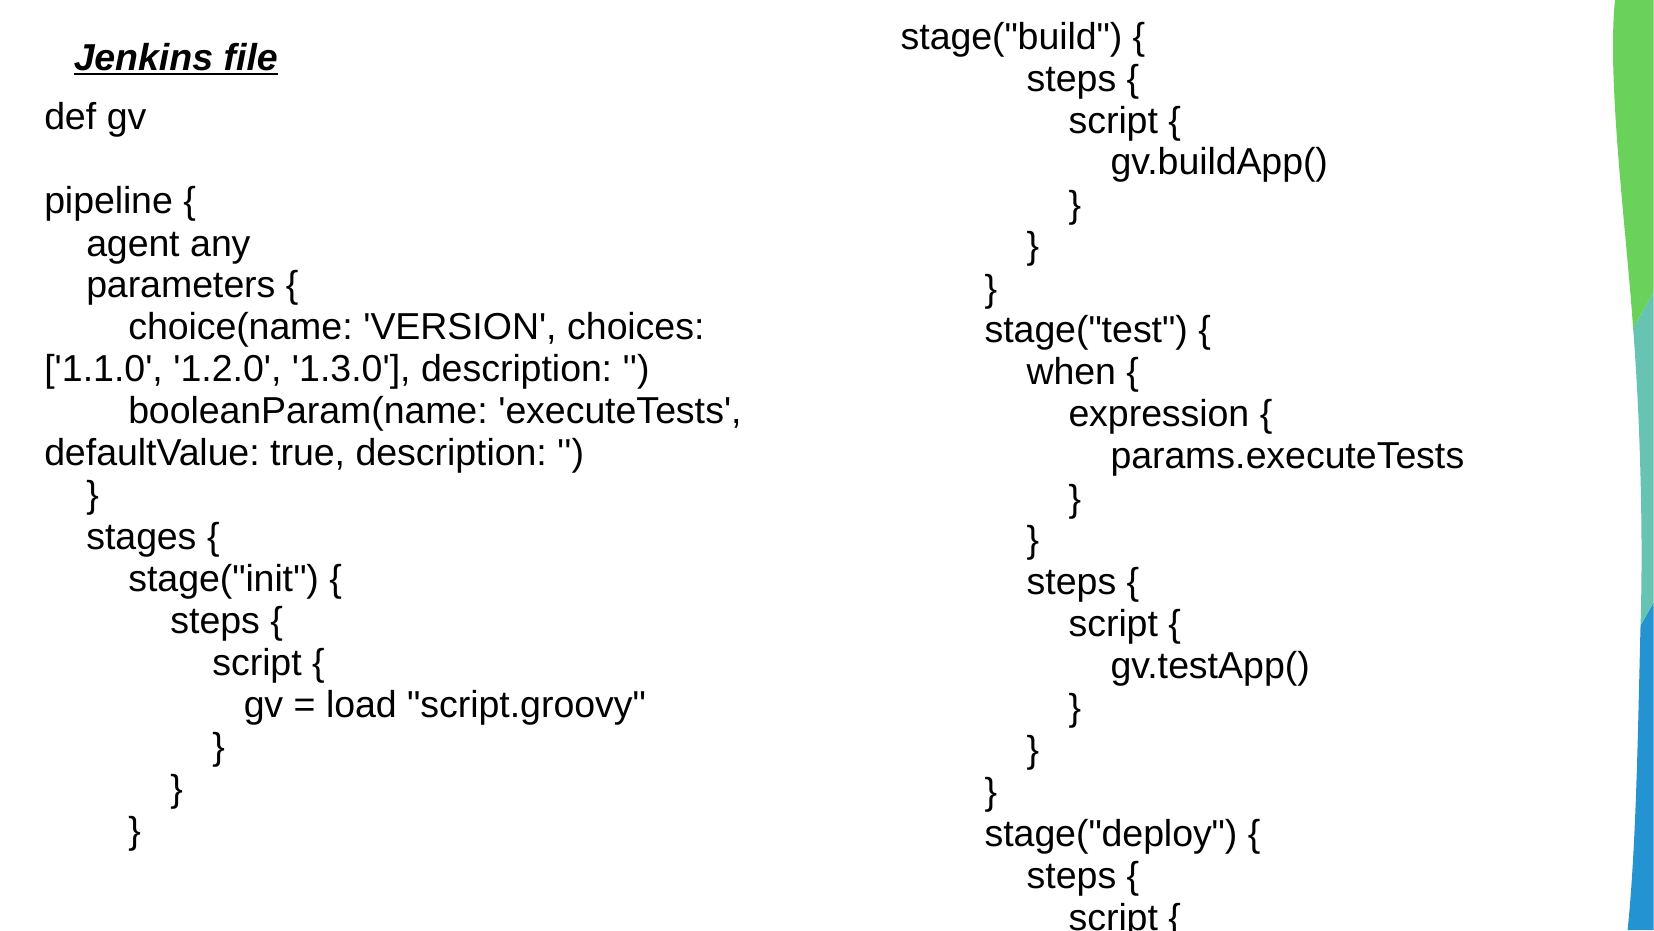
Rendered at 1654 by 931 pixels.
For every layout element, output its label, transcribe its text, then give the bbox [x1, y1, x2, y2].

text_box stage("build") { steps { script { gv.buildApp() } } } stage("test") { when { expression { params.executeTests } } steps { script { gv.testApp() } } } stage("deploy") { steps { script { gv.deployApp() } } } } } [885, 7, 1625, 931]
text_box Jenkins file [59, 29, 443, 87]
text_box def gv pipeline { agent any parameters { choice(name: 'VERSION', choices: ['1.1.0', '1.2.0', '1.3.0'], description: '') booleanParam(name: 'executeTests', defaultValue: true, description: '') } stages { stage("init") { steps { script { gv = load "script.groovy" } } } [29, 88, 768, 931]
